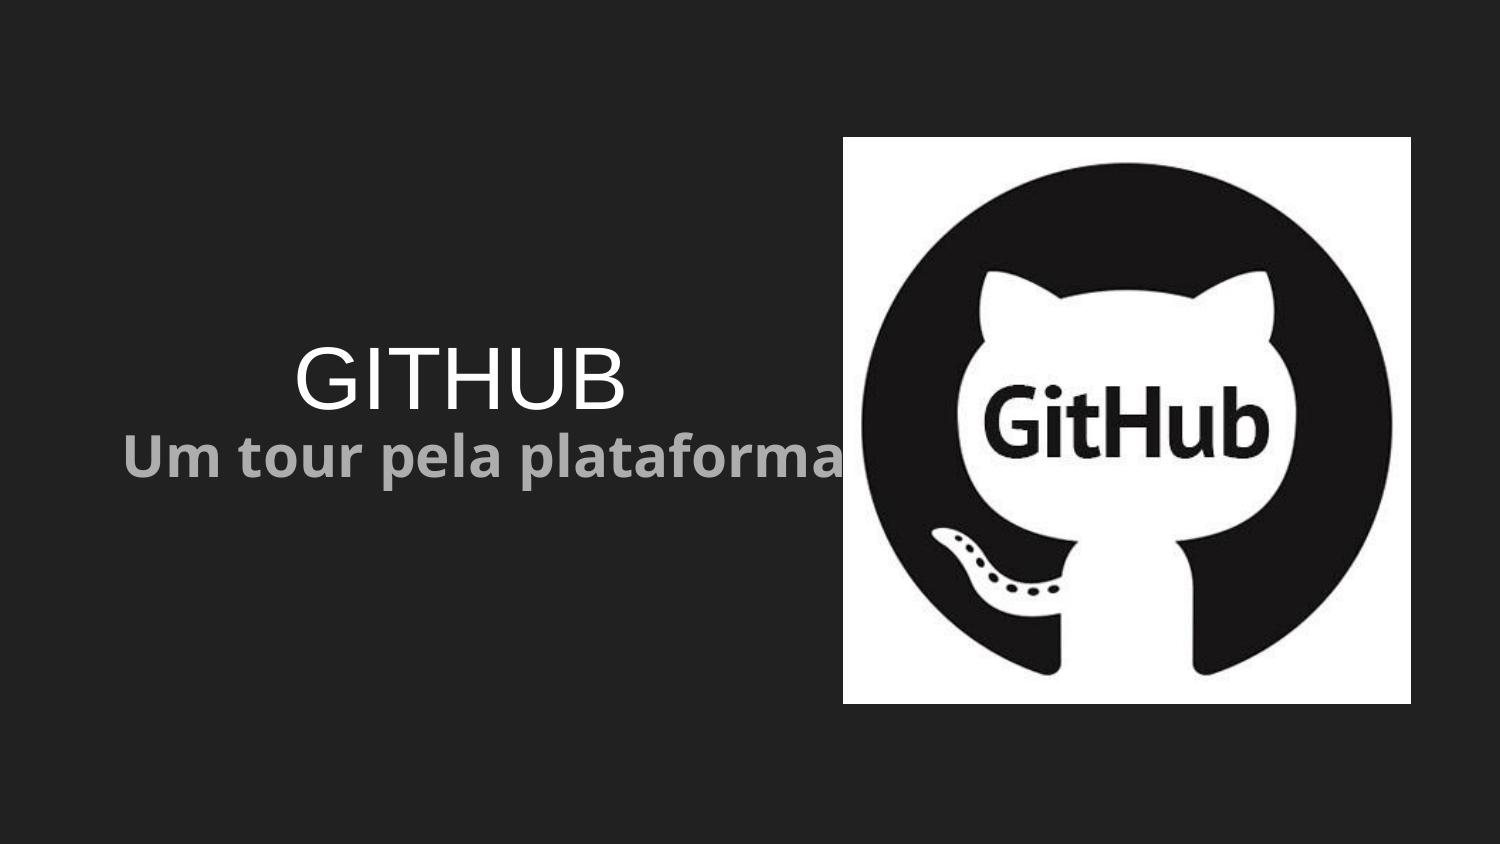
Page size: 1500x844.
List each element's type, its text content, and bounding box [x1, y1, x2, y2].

title GITHUB [0, 313, 843, 400]
picture [843, 137, 1411, 704]
subtitle Um tour pela plataforma [0, 400, 843, 531]
